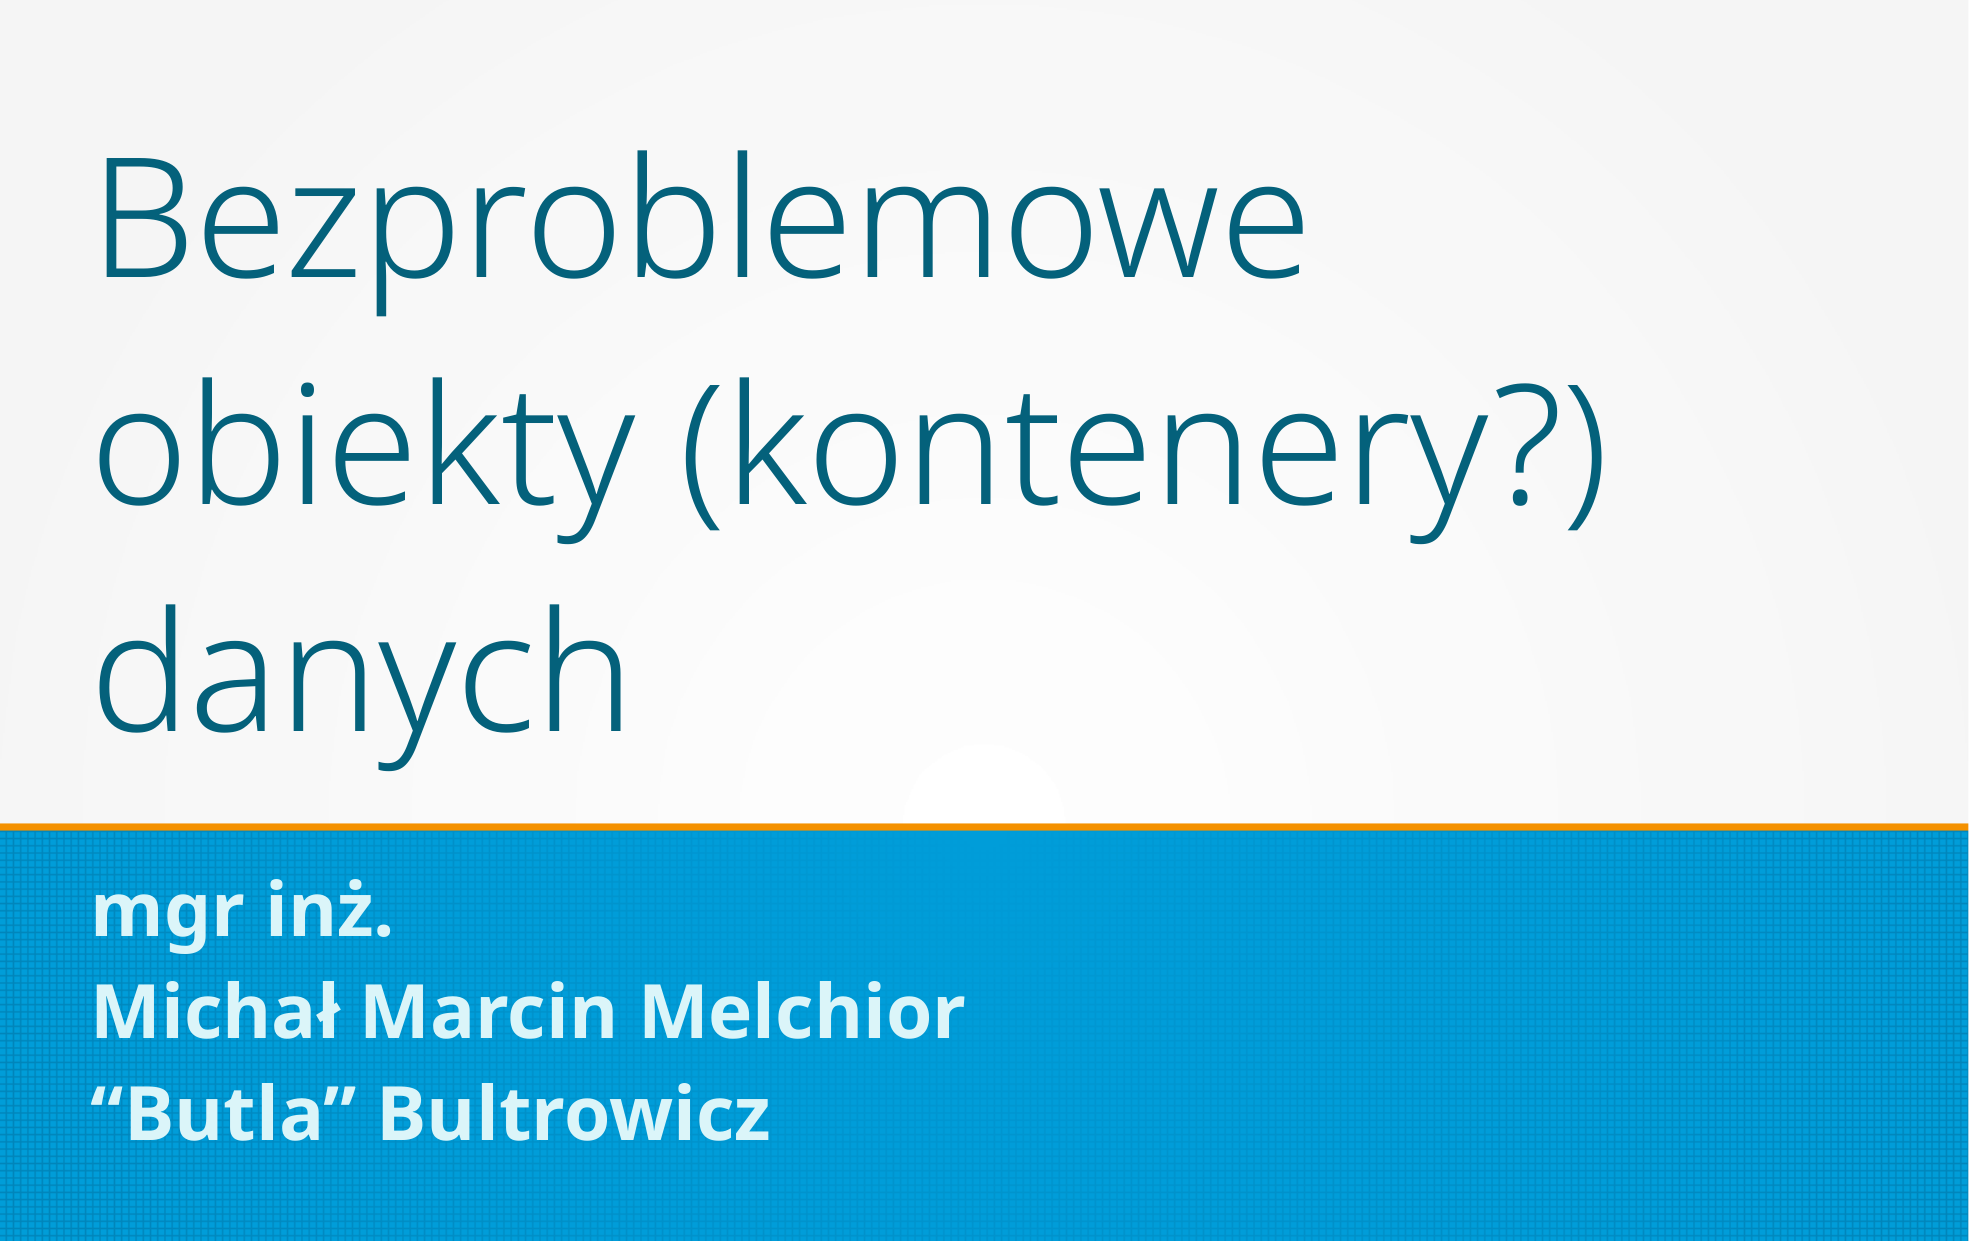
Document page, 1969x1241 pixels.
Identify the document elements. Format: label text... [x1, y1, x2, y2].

picture [0, 0, 1969, 830]
title Bezproblemowe obiekty (kontenery?) danych [90, 49, 1862, 781]
subtitle mgr inż. Michał Marcin Melchior “Butla” Bultrowicz [90, 855, 1861, 1118]
